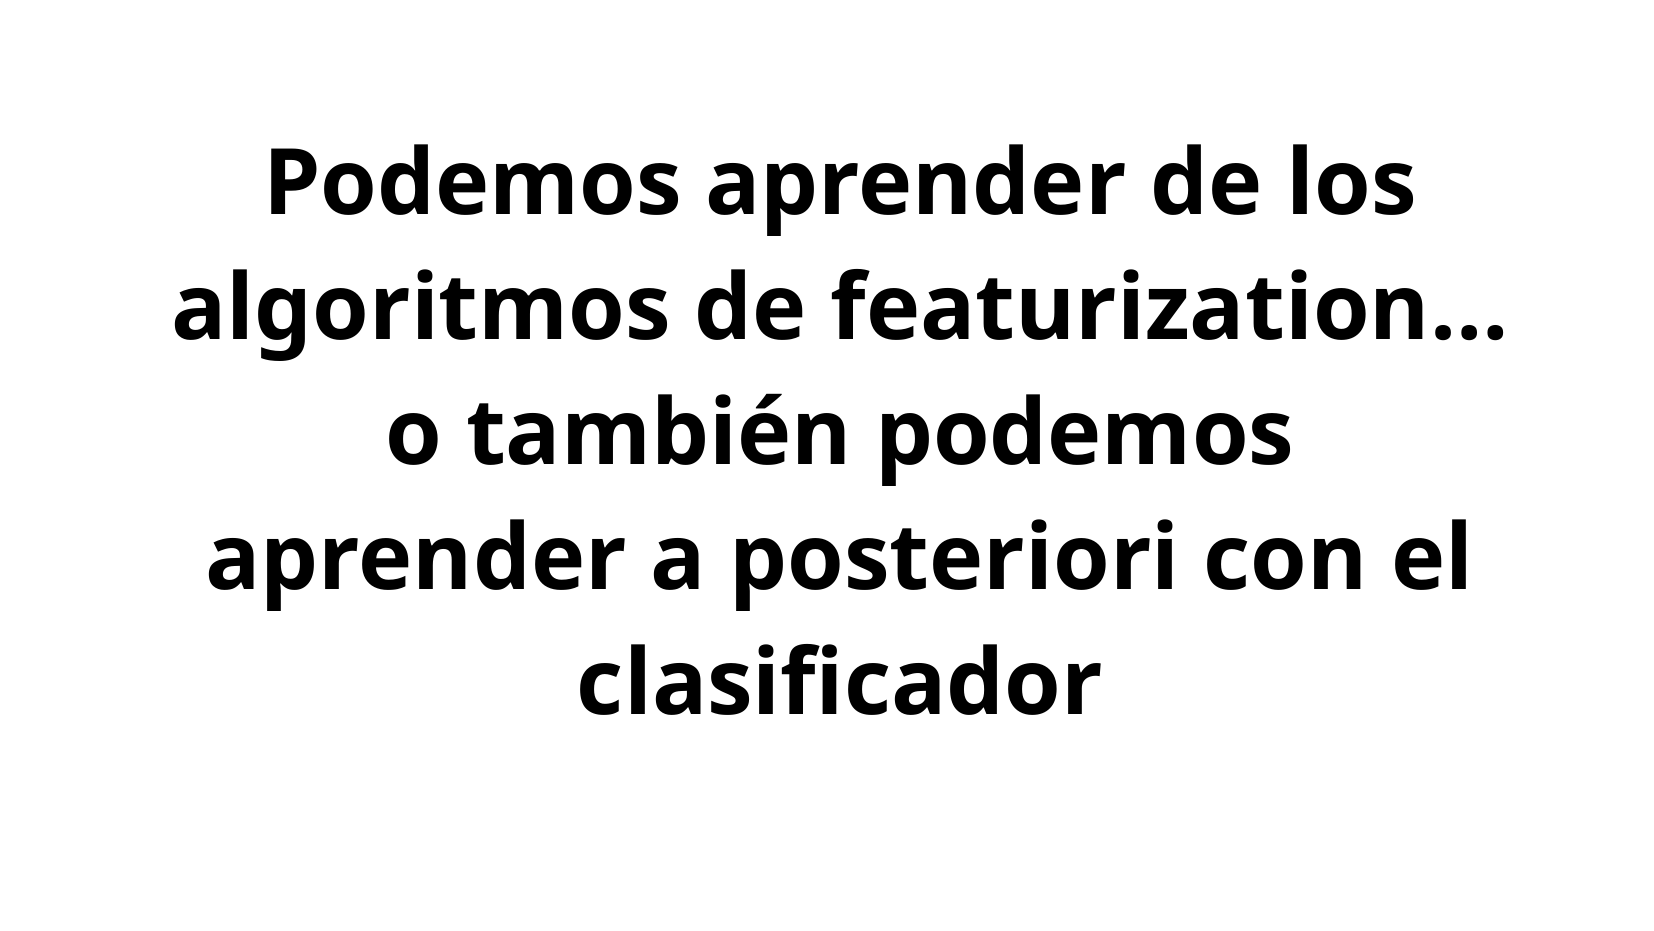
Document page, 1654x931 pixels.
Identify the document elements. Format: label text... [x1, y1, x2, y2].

text_box Podemos aprender de los algoritmos de featurization… o también podemos aprender a posteriori con el clasificador [149, 109, 1531, 565]
